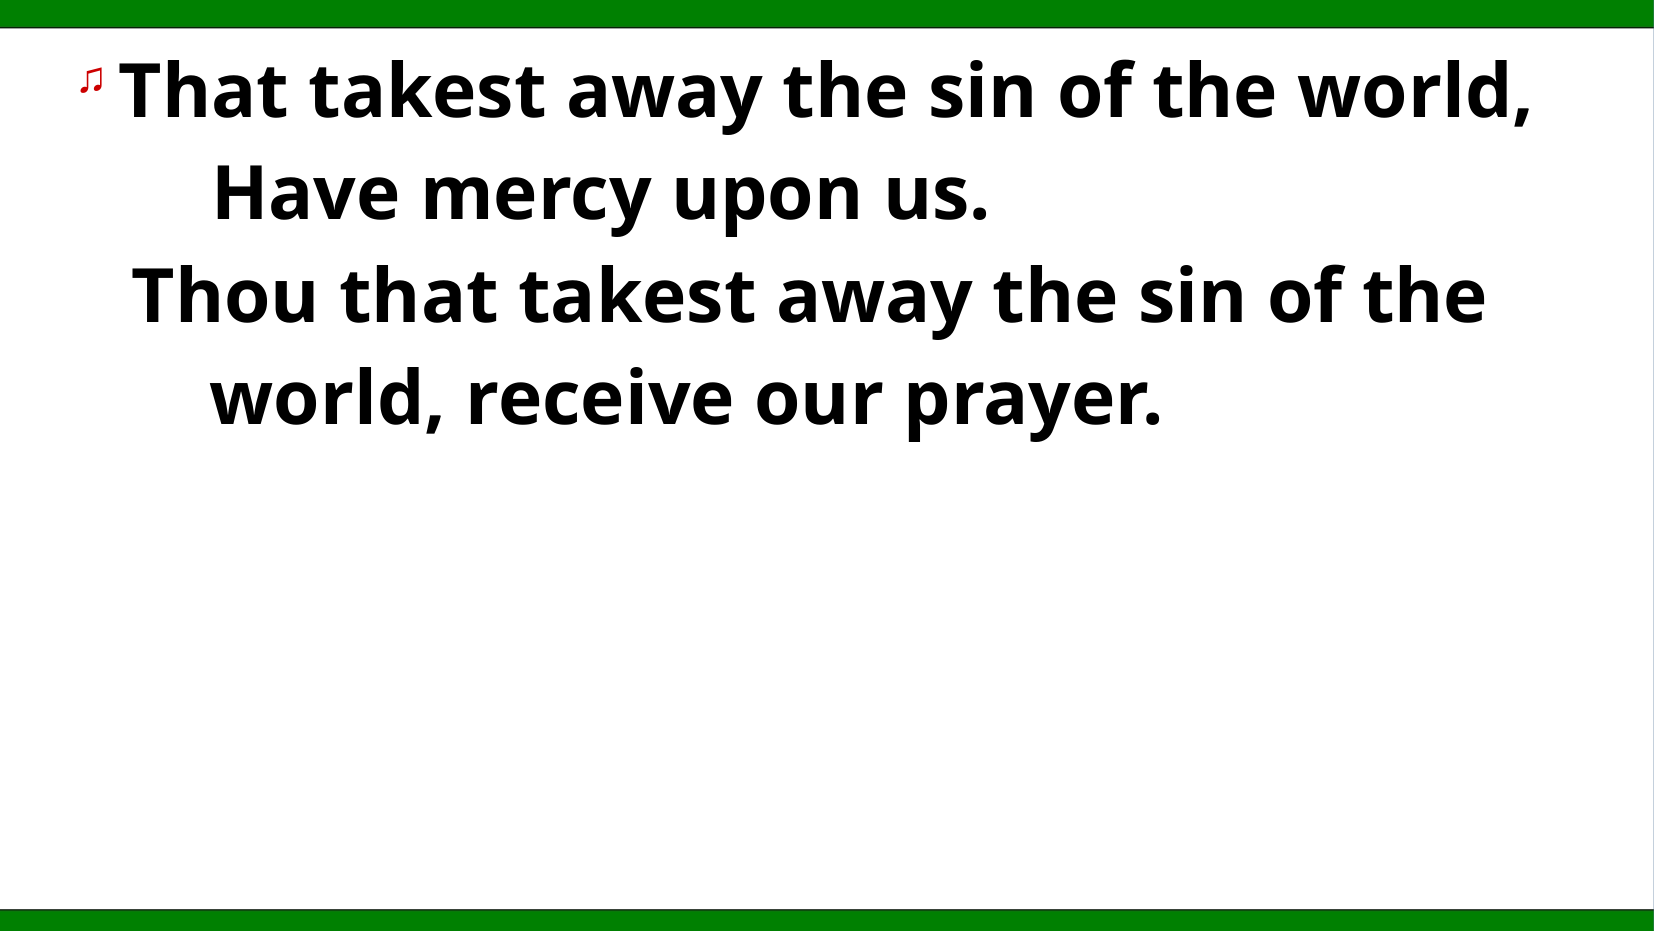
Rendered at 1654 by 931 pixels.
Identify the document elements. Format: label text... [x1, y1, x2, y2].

picture [0, 0, 1654, 931]
text_box ♫ That takest away the sin of the world, Have mercy upon us. Thou that takest away the sin of the world, receive our prayer. [60, 30, 1606, 544]
